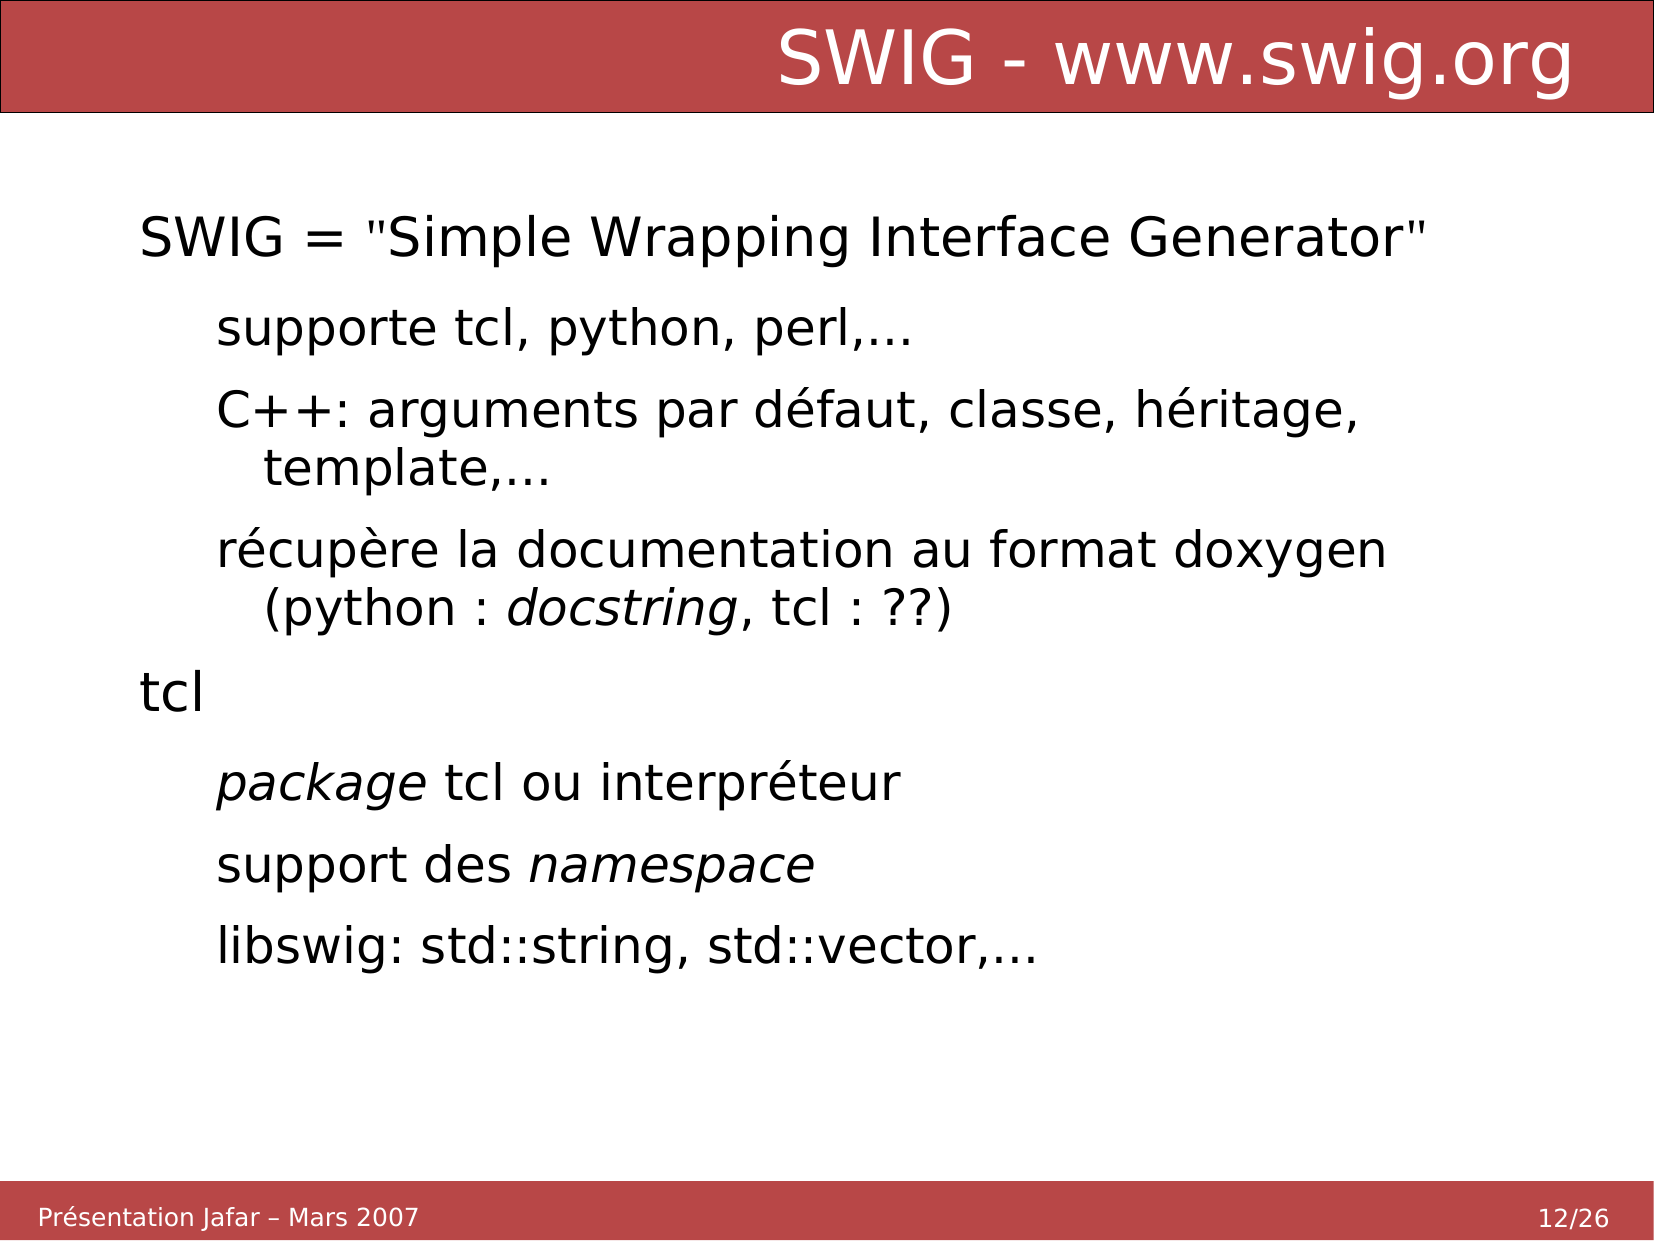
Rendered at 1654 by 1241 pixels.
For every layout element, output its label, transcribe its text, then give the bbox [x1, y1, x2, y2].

list SWIG = "Simple Wrapping Interface Generator" supporte tcl, python, perl,... C++: arguments par défaut, classe, héritage, template,... récupère la documentation au format doxygen (python : docstring, tcl : ??) tcl package tcl ou interpréteur support des namespace libswig: std::string, std::vector,... [121, 206, 1534, 1127]
title SWIG - www.swig.org [0, 0, 1654, 119]
